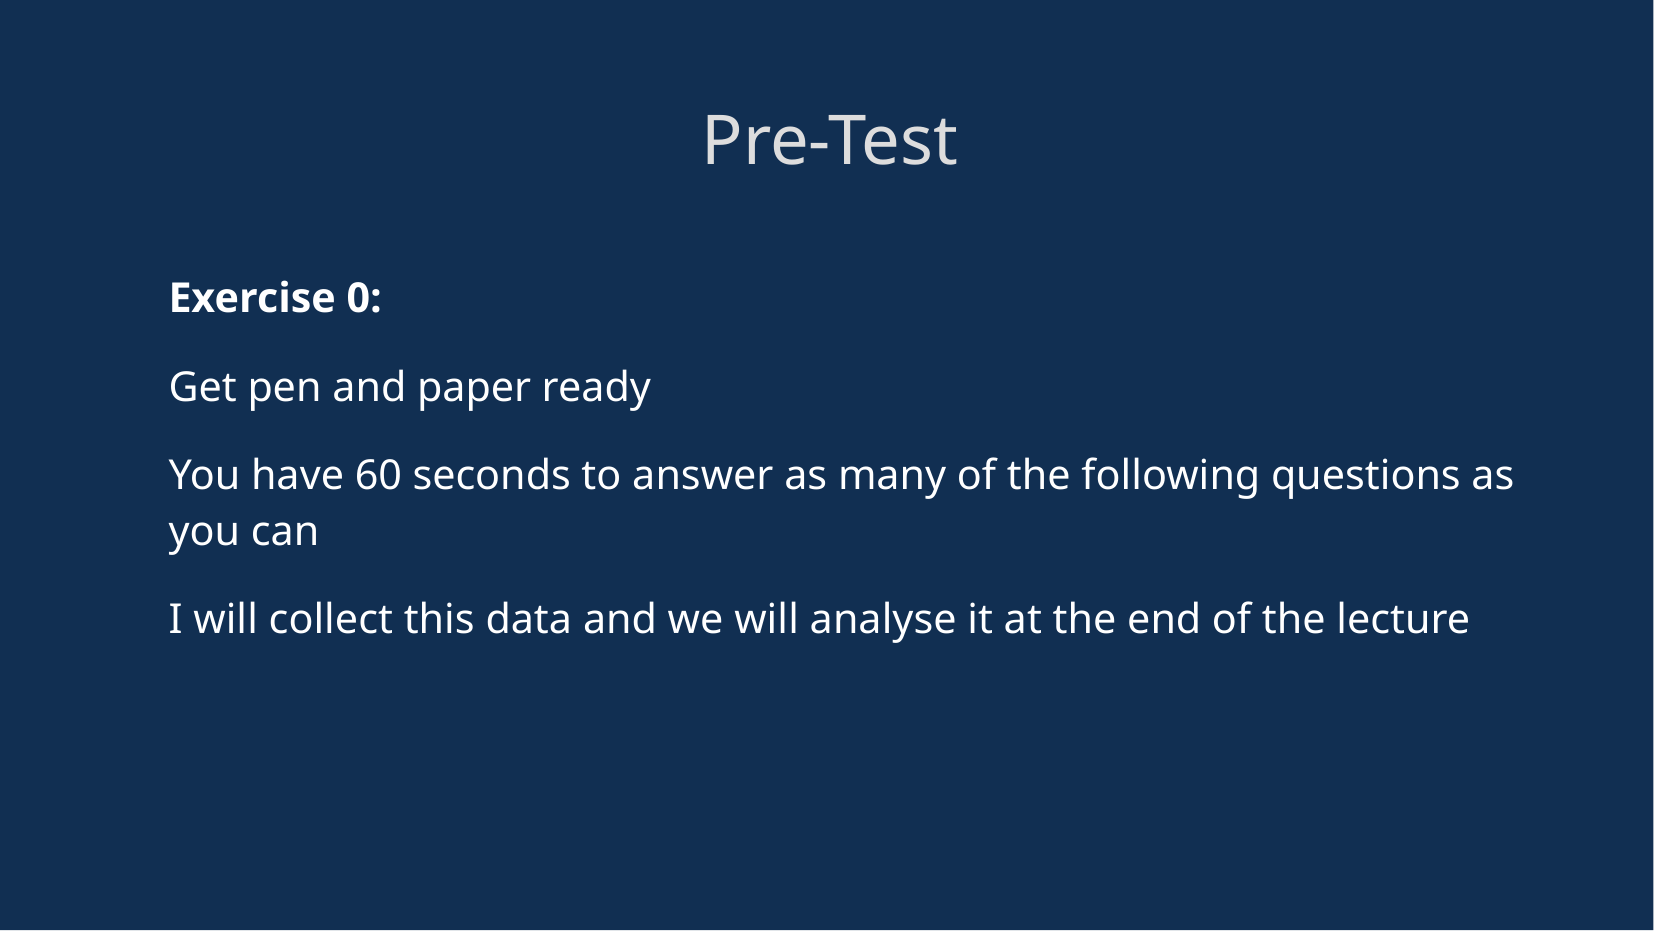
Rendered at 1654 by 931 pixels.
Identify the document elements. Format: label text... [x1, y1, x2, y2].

list Exercise 0: Get pen and paper ready You have 60 seconds to answer as many of the following questions as you can I will collect this data and we will analyse it at the end of the lecture [97, 268, 1563, 806]
title Pre-Test [97, 56, 1563, 220]
